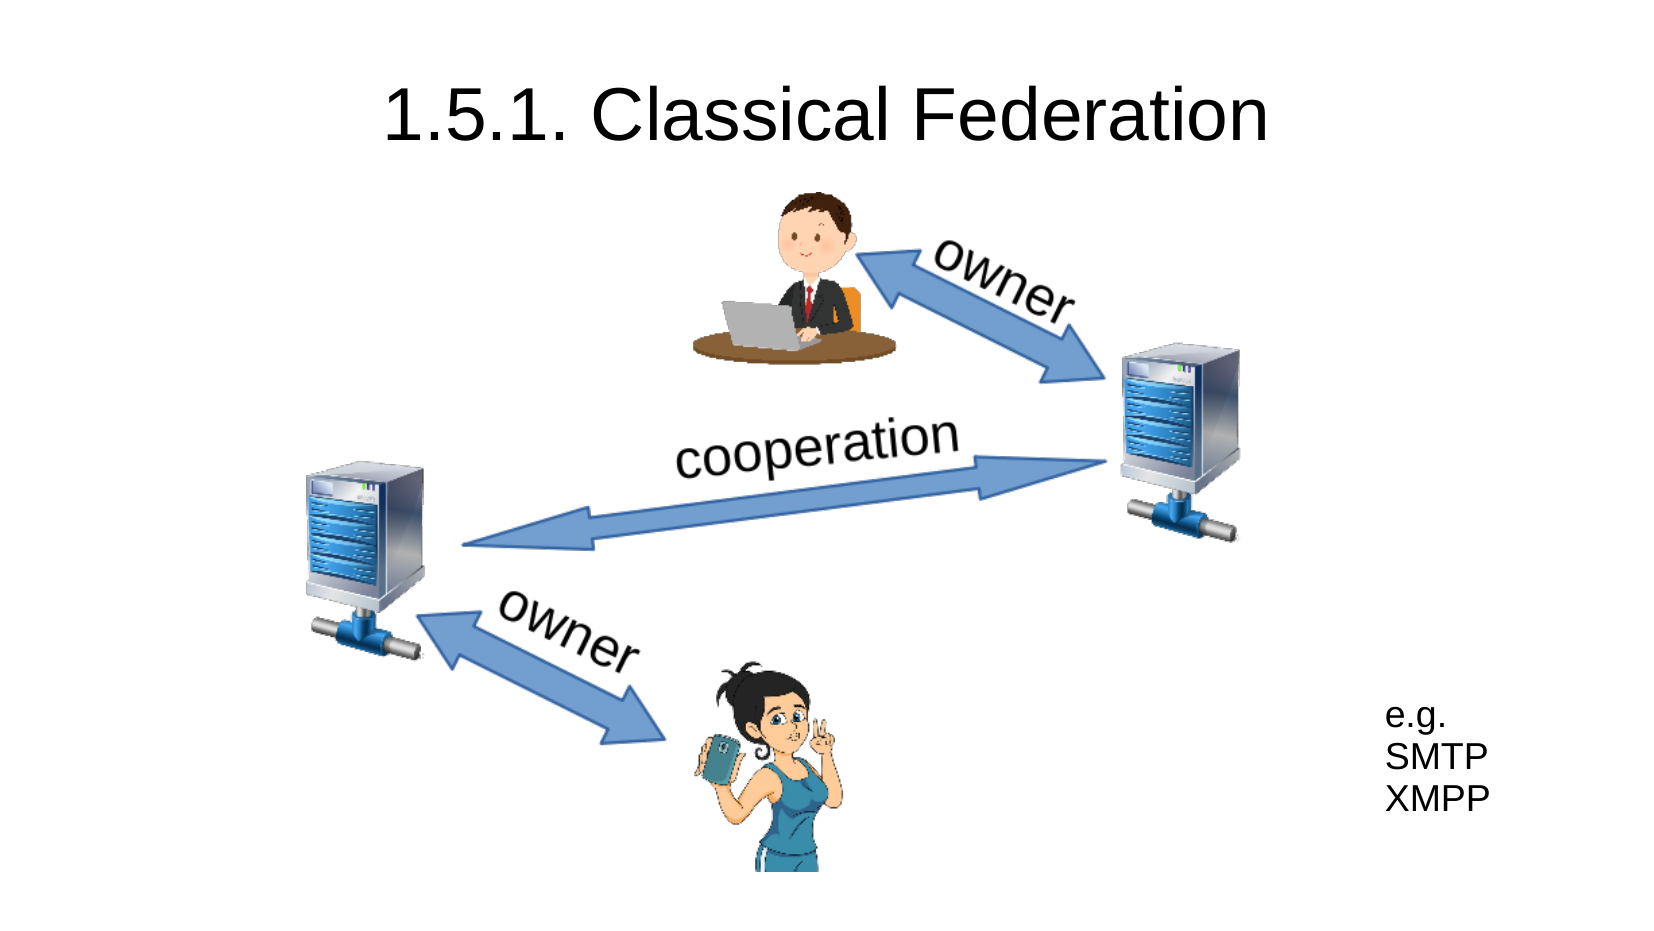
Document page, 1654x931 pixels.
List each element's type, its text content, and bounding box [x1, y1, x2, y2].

title 1.5.1. Classical Federation [82, 37, 1571, 193]
picture [305, 192, 1241, 872]
text_box e.g. SMTP XMPP [1370, 685, 1571, 827]
